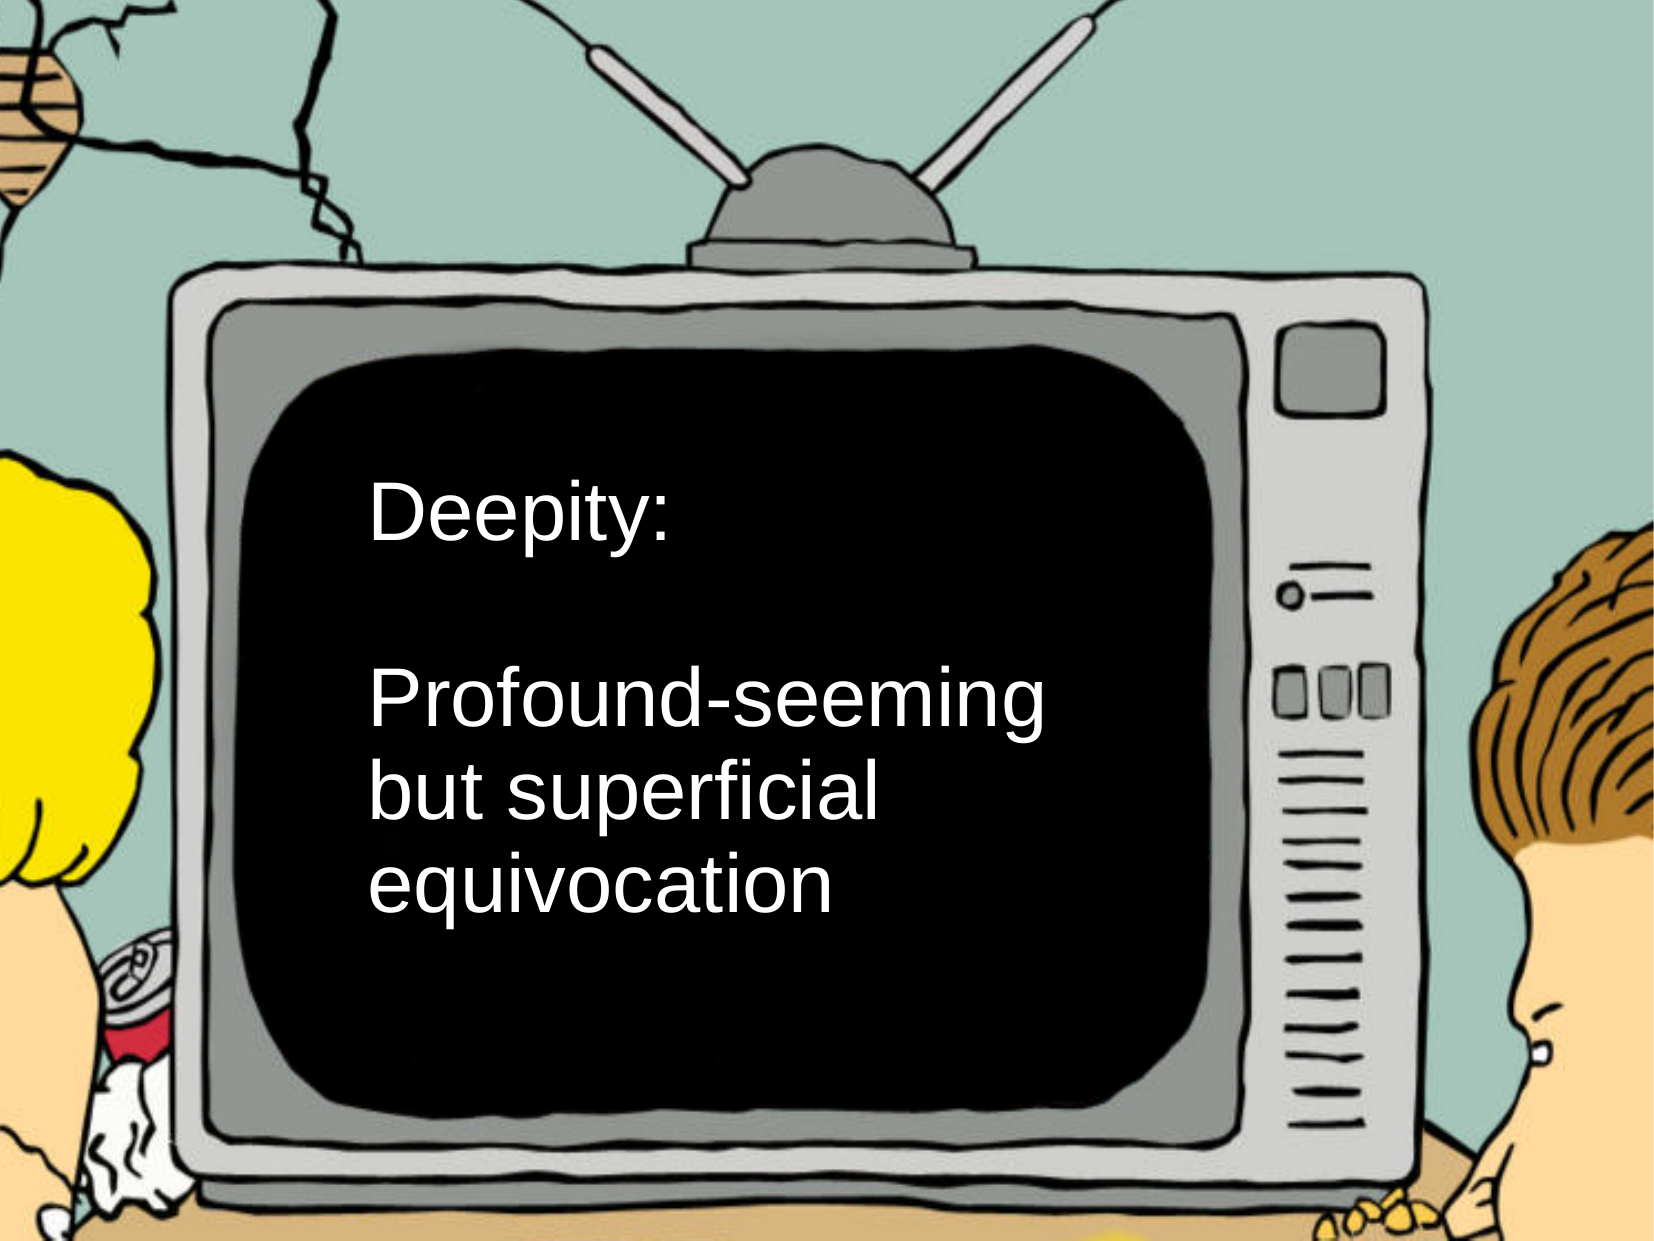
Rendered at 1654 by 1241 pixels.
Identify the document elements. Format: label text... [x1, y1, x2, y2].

text_box Deepity: Profound-seeming but superficial equivocation [352, 458, 1238, 1031]
picture [0, 0, 1654, 1241]
